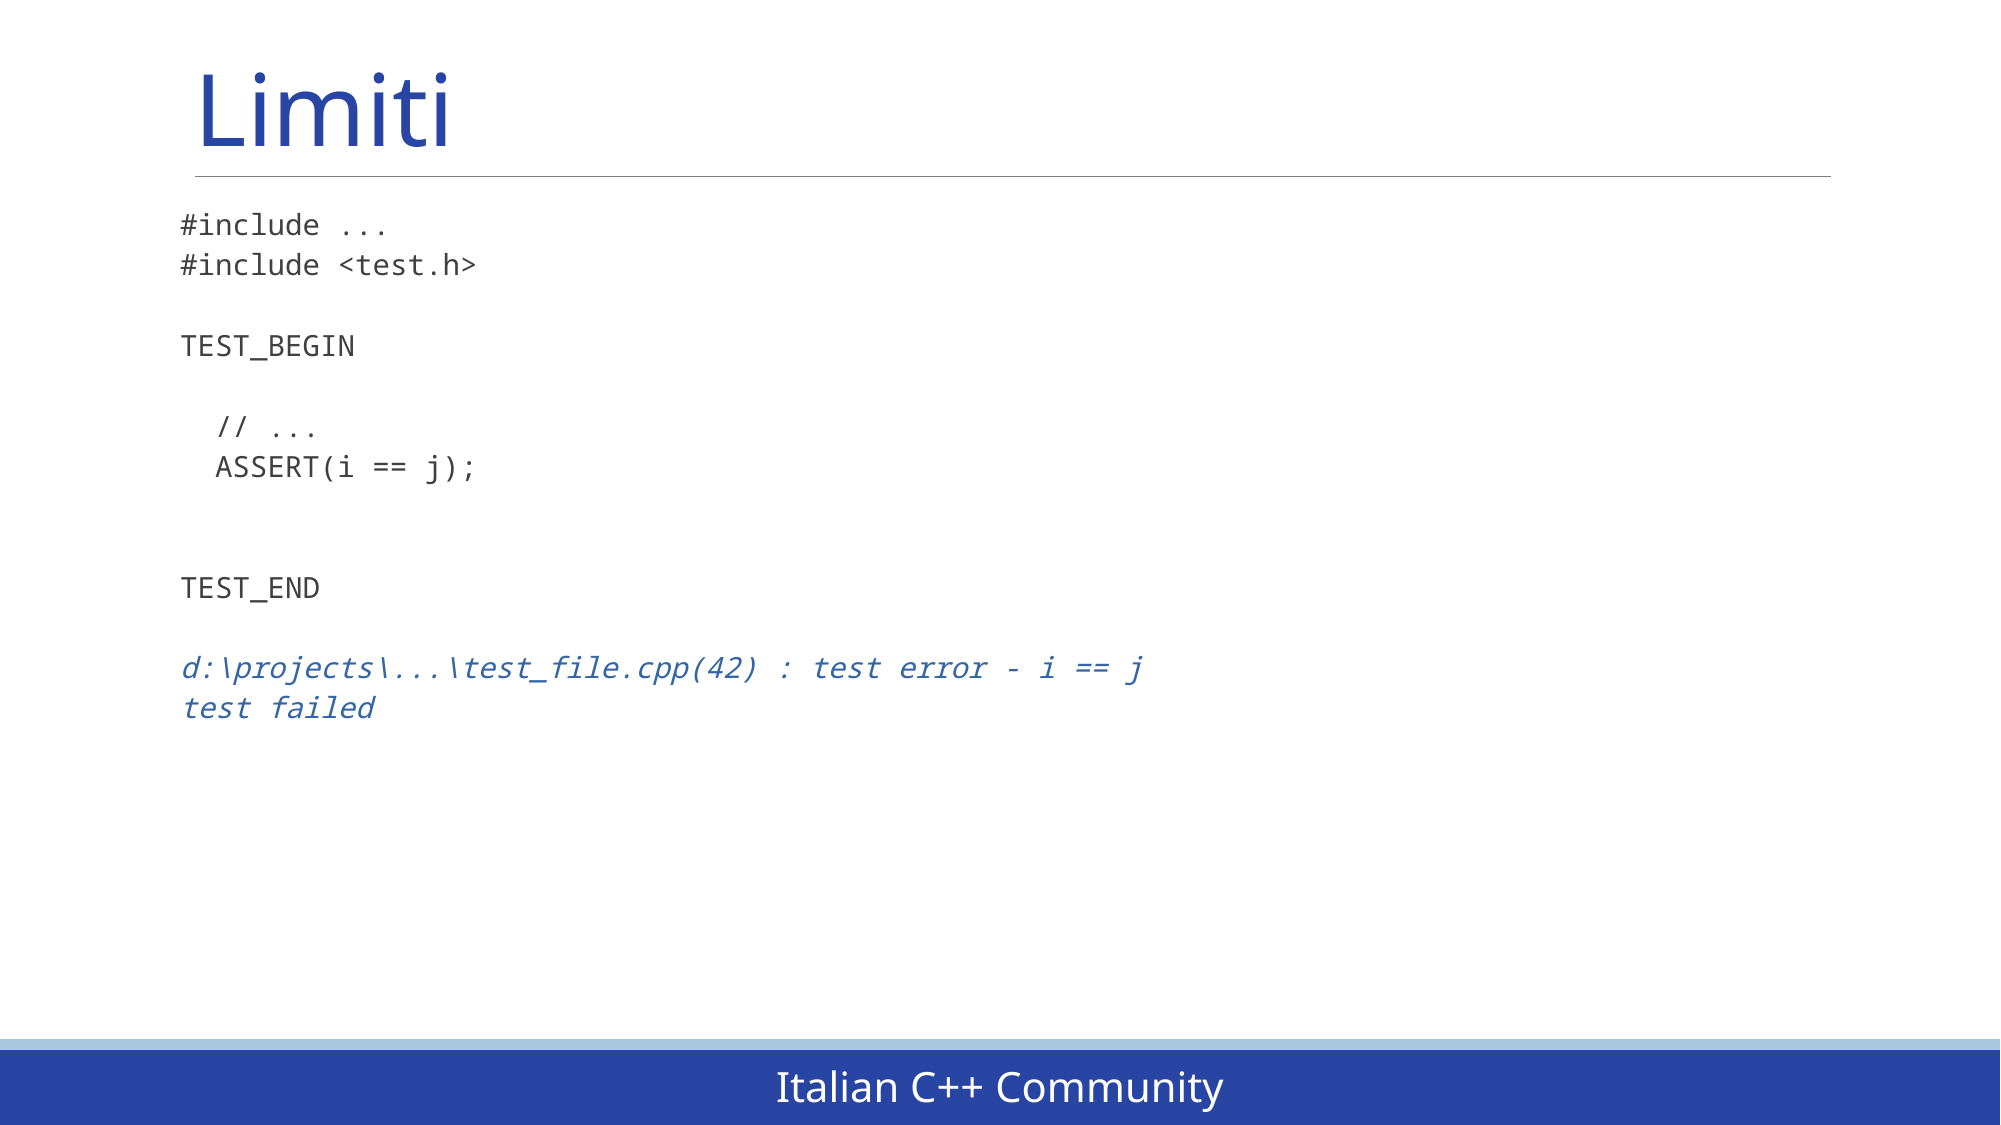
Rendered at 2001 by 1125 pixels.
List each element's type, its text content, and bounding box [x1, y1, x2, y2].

list #include ... #include <test.h> TEST_BEGIN // ... ASSERT(i == j); TEST_END d:\projects\...\test_file.cpp(42) : test error - i == j test failed [179, 202, 1830, 1011]
title Limiti [179, 2, 1830, 175]
